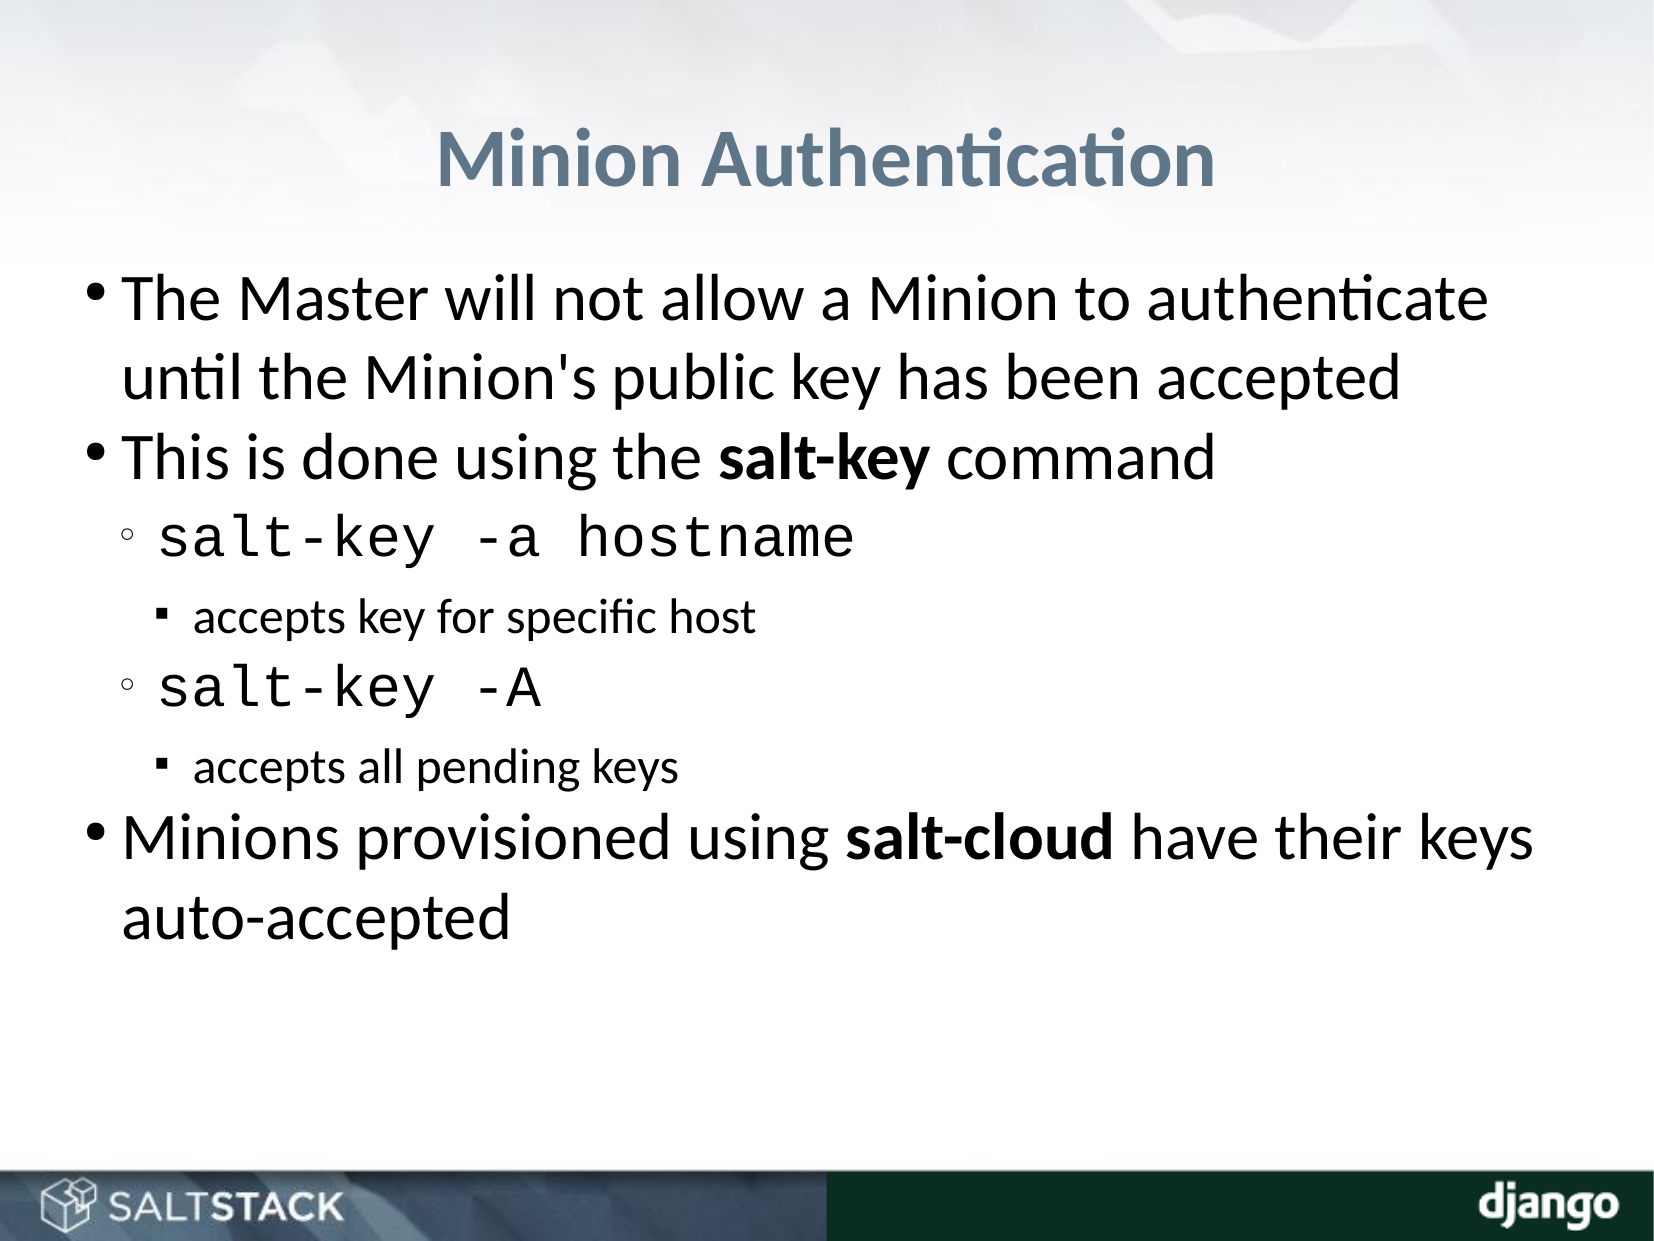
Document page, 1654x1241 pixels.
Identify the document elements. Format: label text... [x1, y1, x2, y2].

text_box Minion Authentication [82, 49, 1571, 245]
text_box The Master will not allow a Minion to authenticate until the Minion's public key has been accepted This is done using the salt-key command salt-key -a hostname accepts key for specific host salt-key -A accepts all pending keys Minions provisioned using salt-cloud have their keys auto-accepted [69, 245, 1585, 1125]
picture [0, 0, 1654, 1241]
